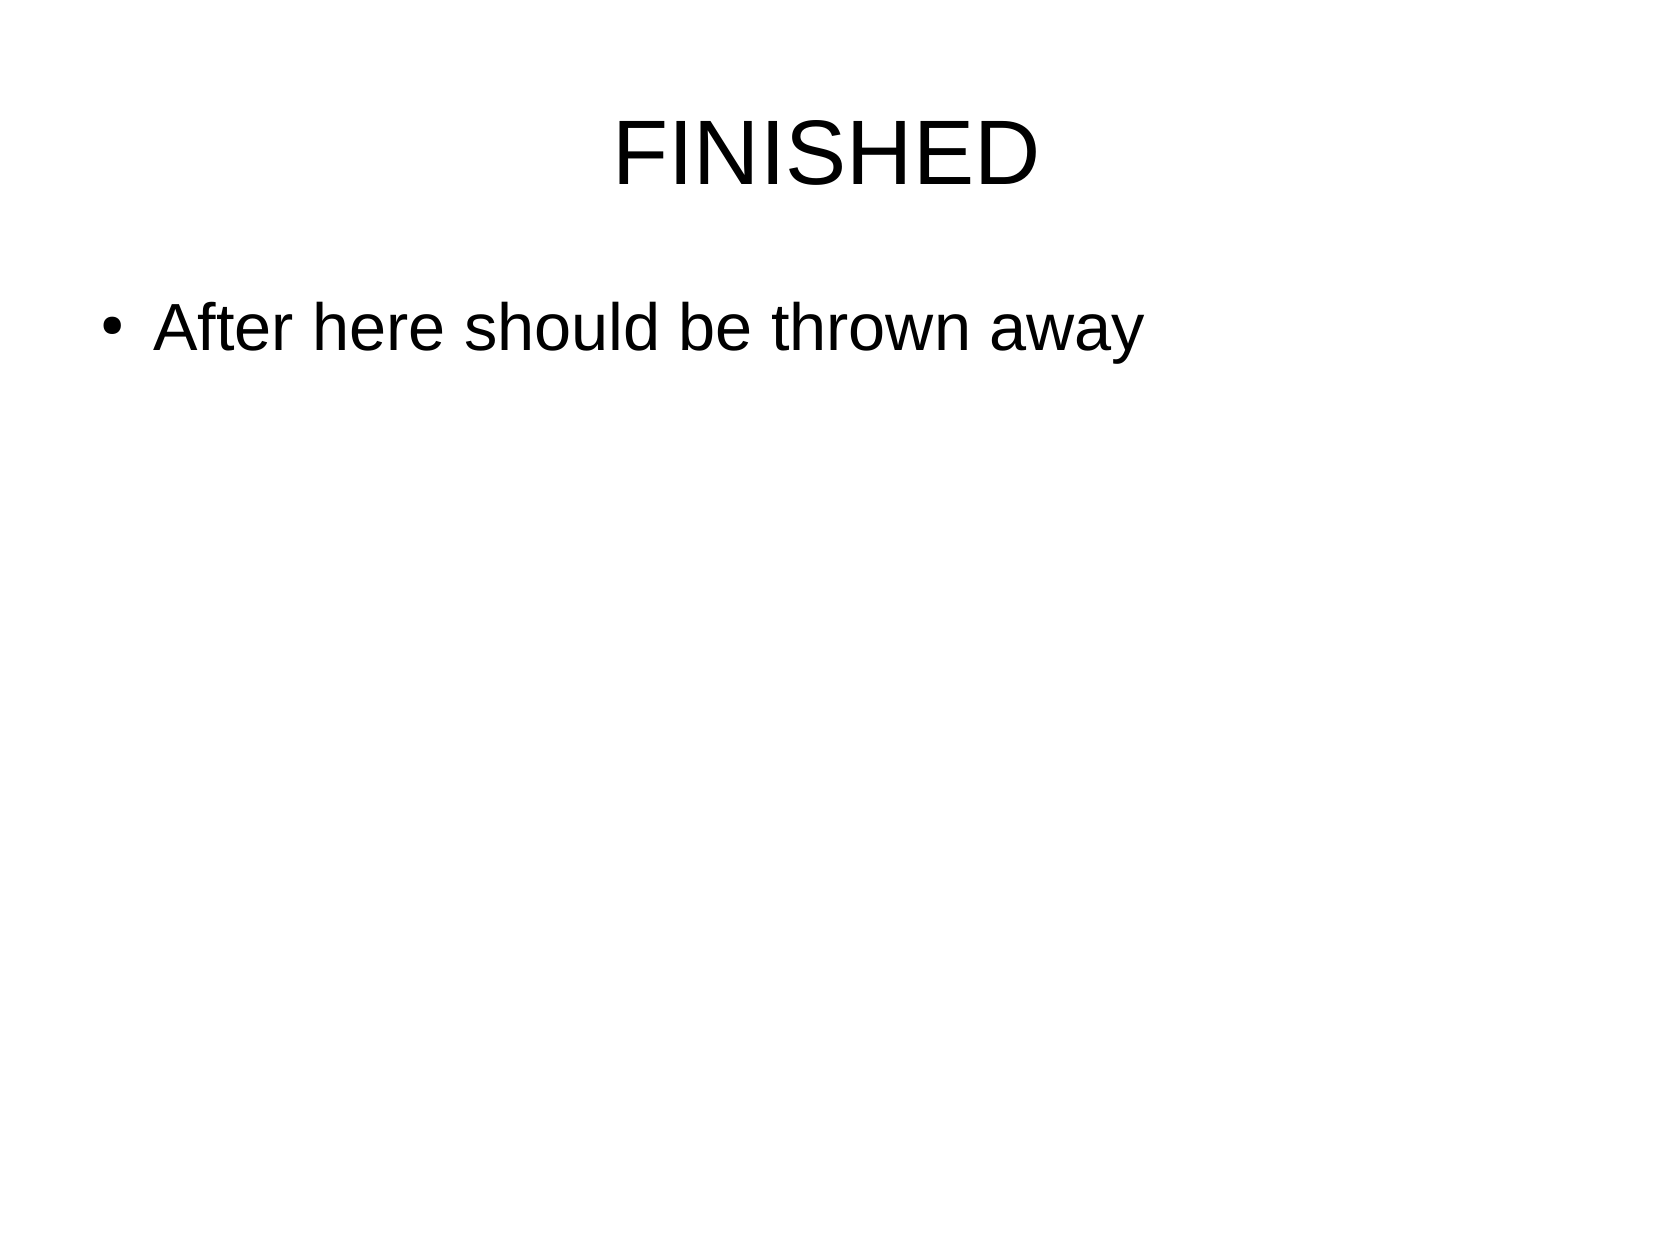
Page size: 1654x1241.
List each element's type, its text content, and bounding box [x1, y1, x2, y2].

list After here should be thrown away [82, 290, 1571, 1010]
title FINISHED [82, 49, 1571, 257]
